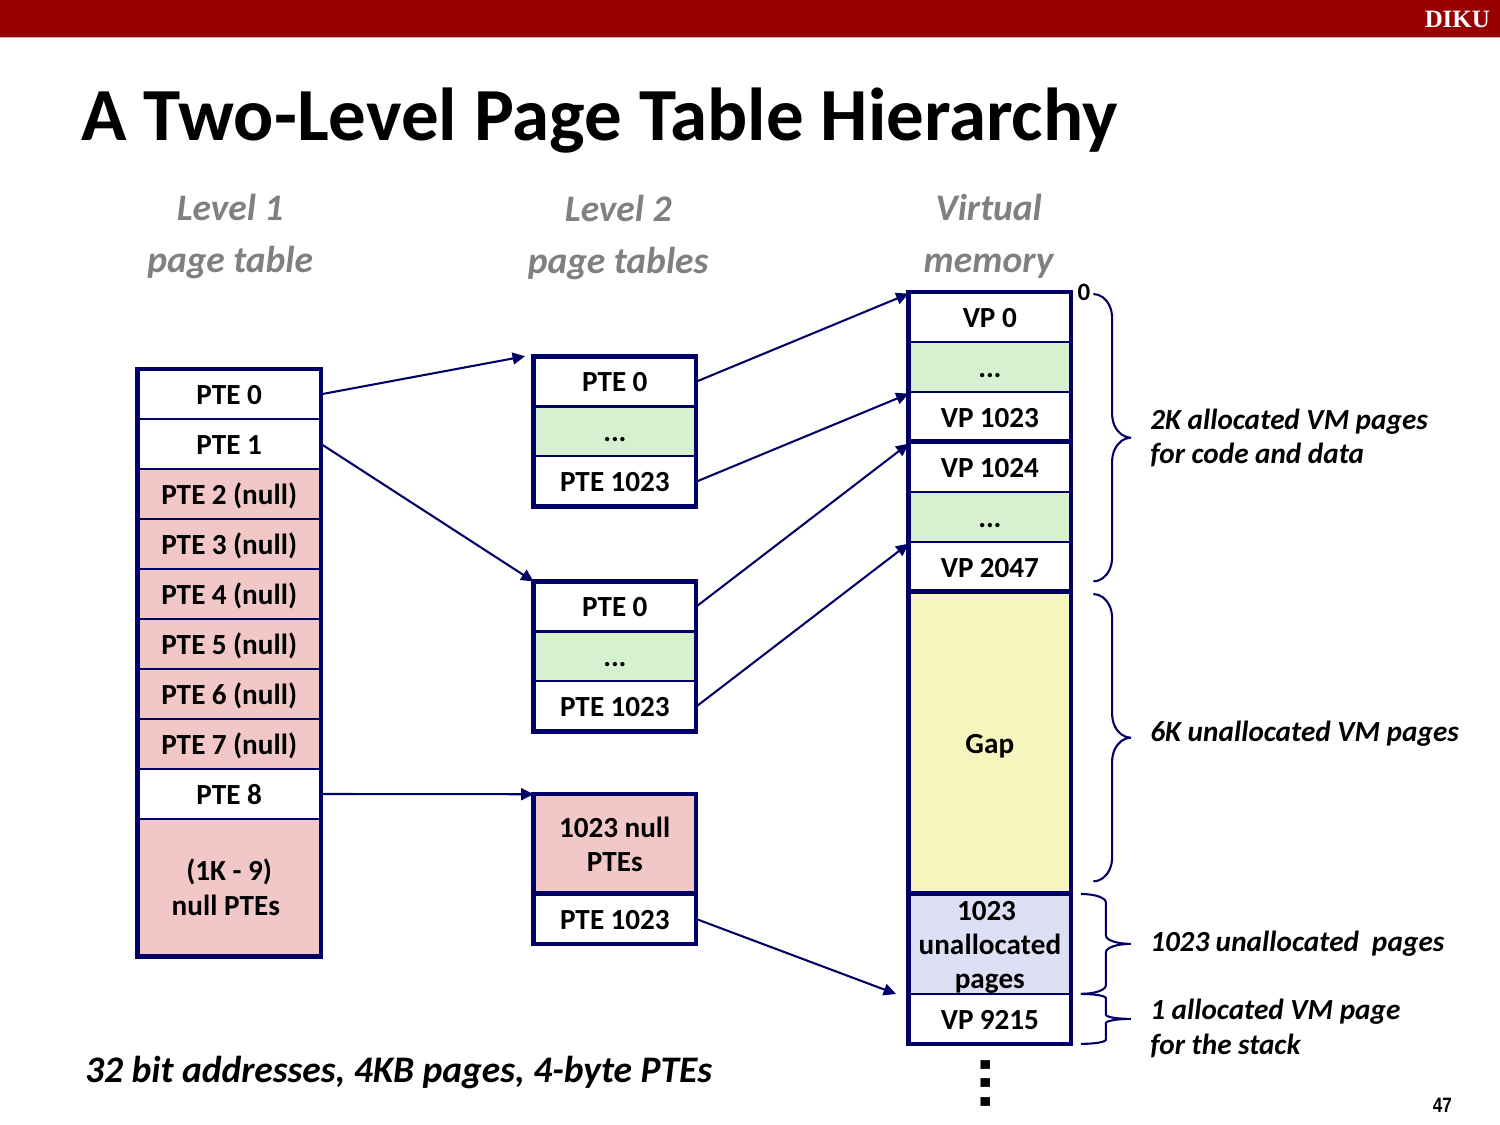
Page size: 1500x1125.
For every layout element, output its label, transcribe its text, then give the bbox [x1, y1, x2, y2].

text_box (1K - 9) null PTEs [140, 819, 319, 954]
text_box 2K allocated VM pages for code and data [1135, 394, 1444, 479]
text_box ... [536, 406, 694, 456]
text_box VP 9215 [911, 993, 1069, 1042]
text_box Level 1 page table [132, 181, 329, 294]
text_box 1 allocated VM page for the stack [1135, 984, 1416, 1069]
text_box VP 1023 [911, 391, 1069, 439]
text_box 32 bit addresses, 4KB pages, 4-byte PTEs [70, 1037, 728, 1098]
text_box VP 0 [911, 294, 1069, 341]
text_box PTE 1023 [536, 893, 694, 942]
text_box 0 [1062, 269, 1105, 315]
text_box PTE 1 [140, 418, 319, 468]
text_box PTE 8 [140, 768, 319, 819]
text_box PTE 6 (null) [140, 668, 319, 718]
text_box PTE 7 (null) [140, 718, 319, 768]
text_box ... [911, 491, 1069, 541]
text_box PTE 0 [536, 359, 694, 406]
text_box 1023 unallocated pages [911, 896, 1069, 993]
text_box Gap [908, 591, 1072, 892]
text_box PTE 5 (null) [140, 618, 319, 668]
text_box VP 2047 [911, 541, 1069, 589]
text_box PTE 2 (null) [140, 468, 319, 518]
text_box ... [961, 1054, 1045, 1109]
text_box PTE 0 [536, 584, 694, 631]
text_box Virtual memory [908, 181, 1069, 294]
text_box 1023 null PTEs [536, 796, 694, 893]
text_box A Two-Level Page Table Hierarchy [66, 46, 1426, 175]
text_box 1023 unallocated pages [1135, 916, 1460, 967]
text_box 6K unallocated VM pages [1135, 706, 1474, 757]
text_box ... [911, 341, 1069, 391]
text_box PTE 3 (null) [140, 518, 319, 568]
text_box PTE 1023 [536, 456, 694, 504]
text_box PTE 0 [140, 371, 319, 418]
text_box VP 1024 [911, 444, 1069, 491]
text_box PTE 4 (null) [140, 568, 319, 618]
text_box PTE 1023 [536, 681, 694, 729]
text_box ... [536, 631, 694, 681]
text_box Level 2 page tables [513, 182, 724, 295]
